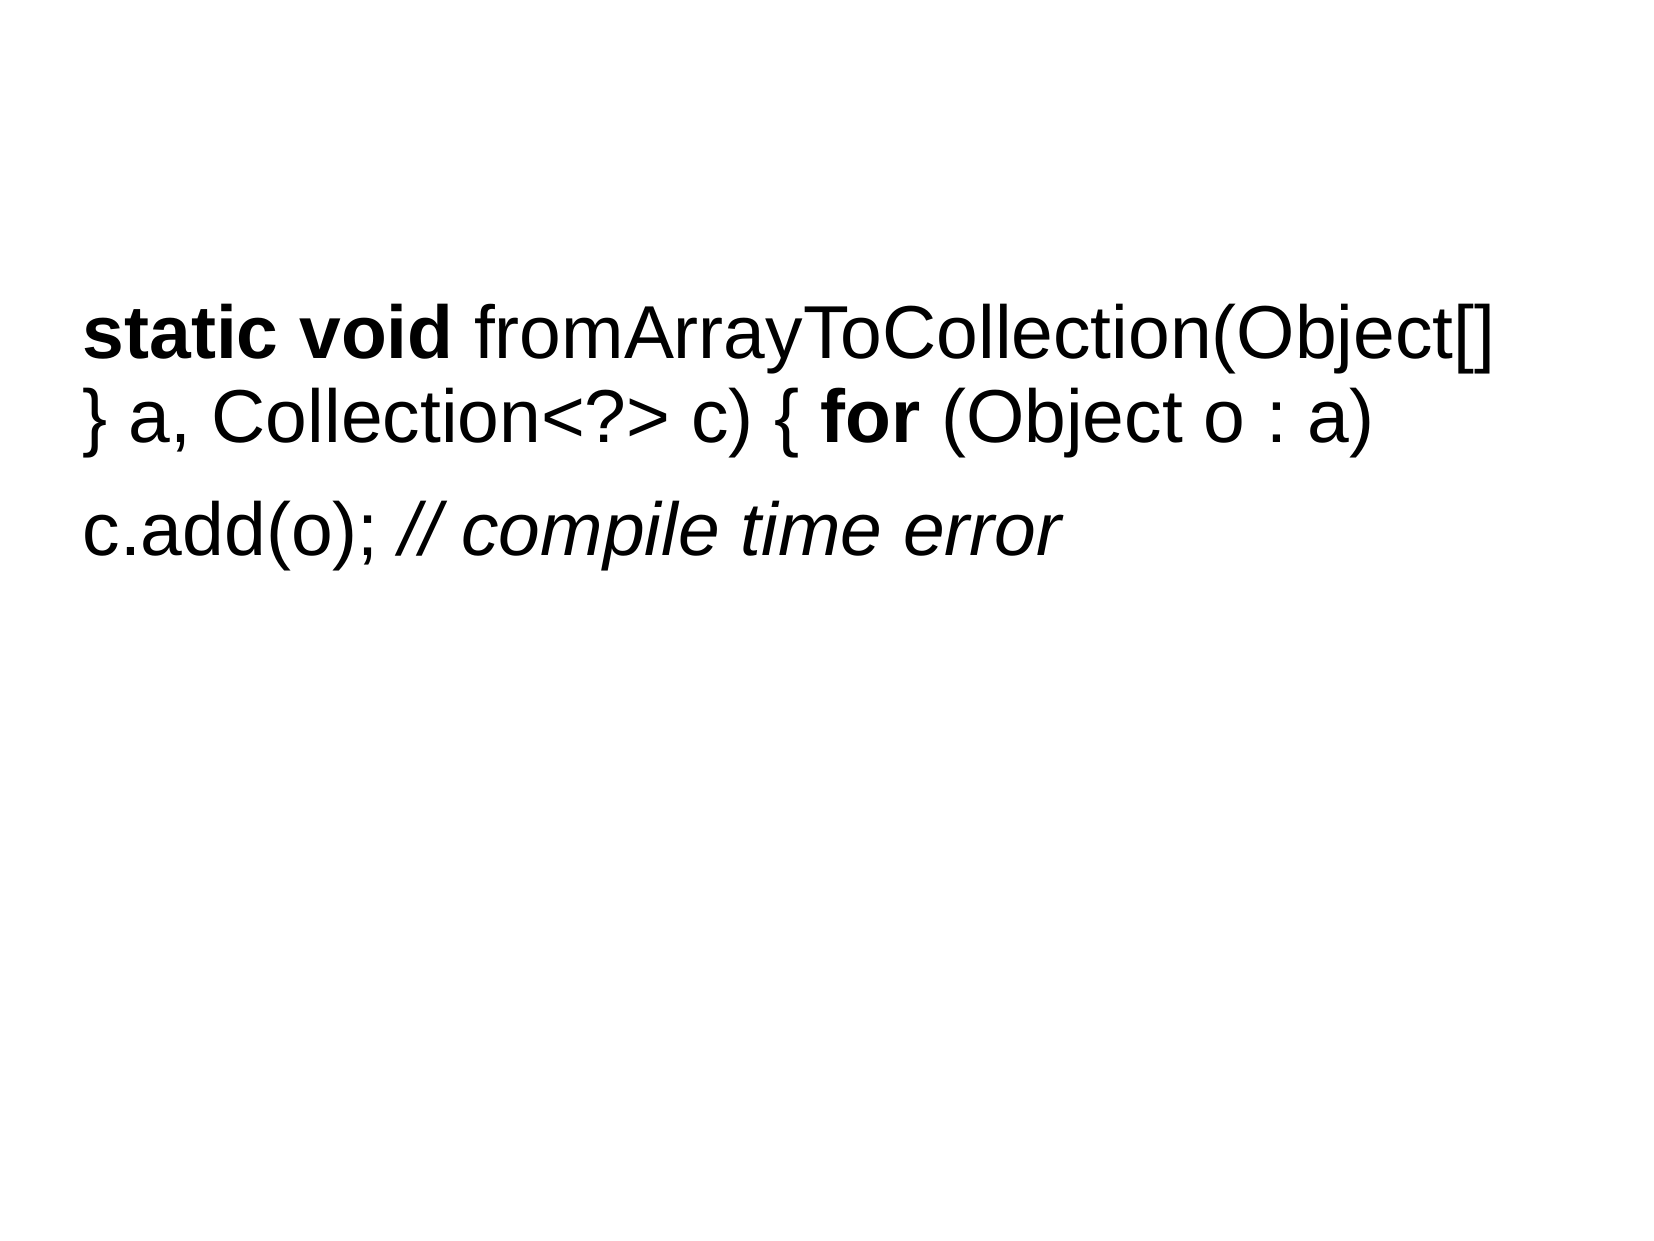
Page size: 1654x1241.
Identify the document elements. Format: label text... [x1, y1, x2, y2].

list static void fromArrayToCollection(Object[] a, Collection<?> c) { for (Object o : a) { c.add(o); // compile time error [82, 290, 1571, 1109]
